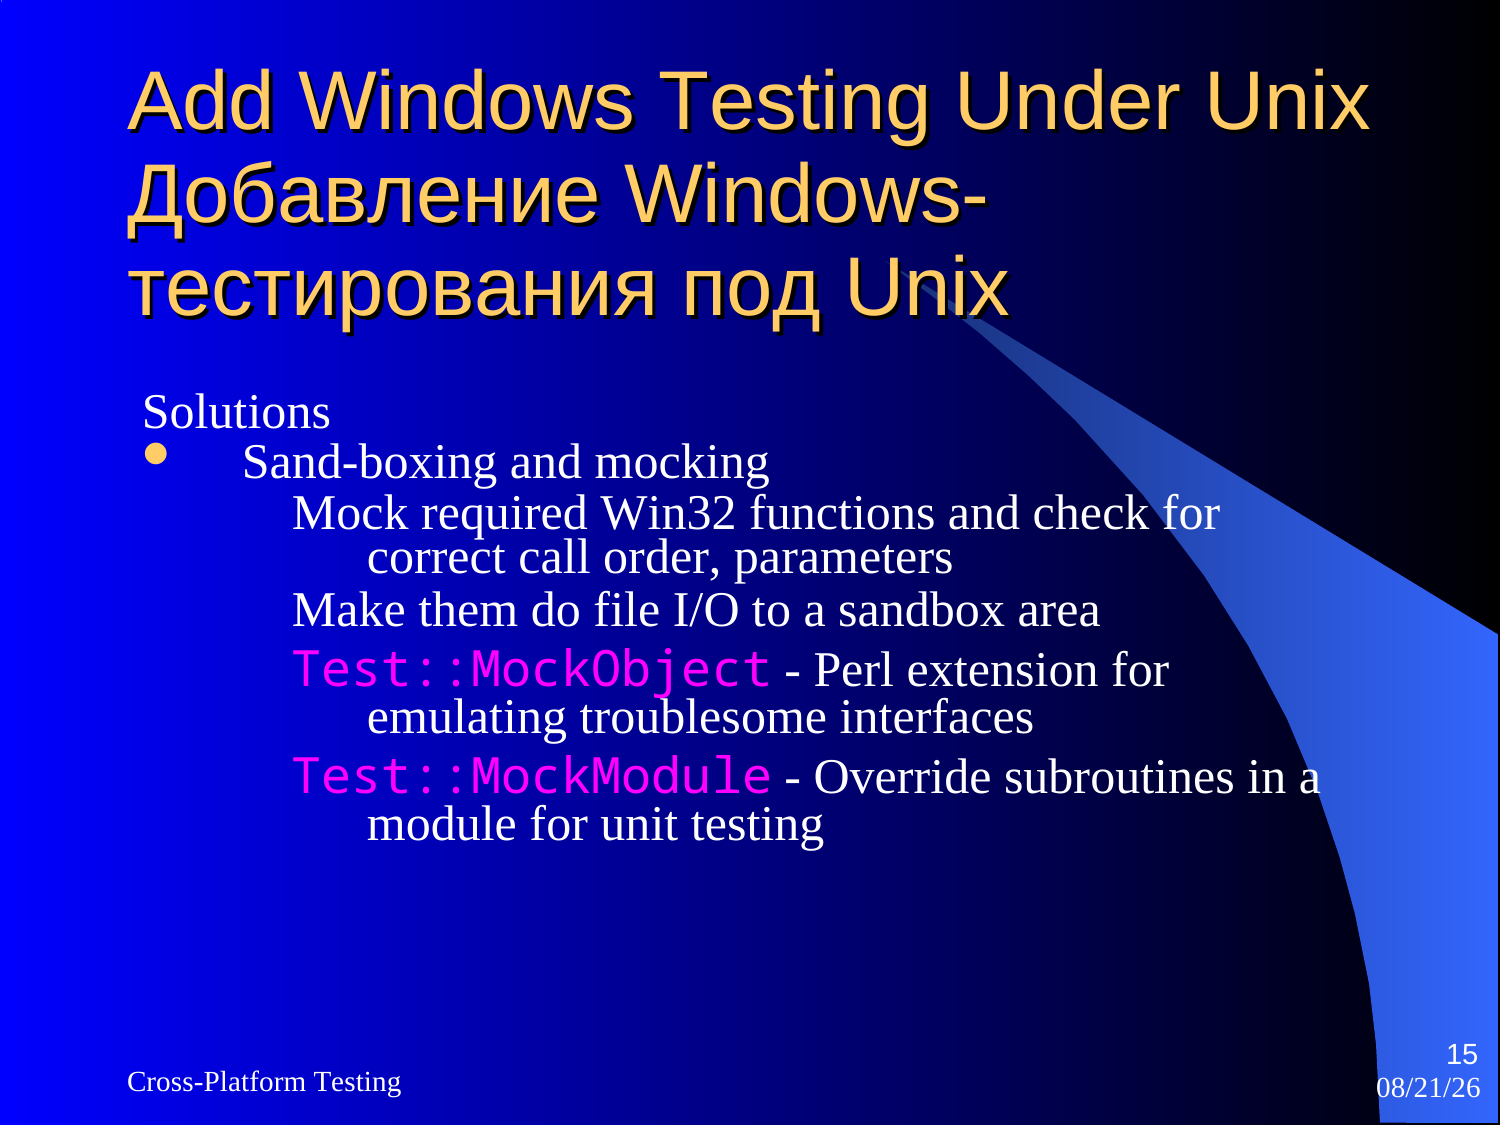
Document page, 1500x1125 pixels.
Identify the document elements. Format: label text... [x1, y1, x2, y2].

list Solutions Sand-boxing and mocking Mock required Win32 functions and check for correct call order, parameters Make them do file I/O to a sandbox area Test::MockObject - Perl extension for emulating troublesome interfaces Test::MockModule - Override subroutines in a module for unit testing [111, 324, 1387, 1125]
title Add Windows Testing Under Unix Добавление Windows-тестирования под Unix [111, 46, 1438, 341]
